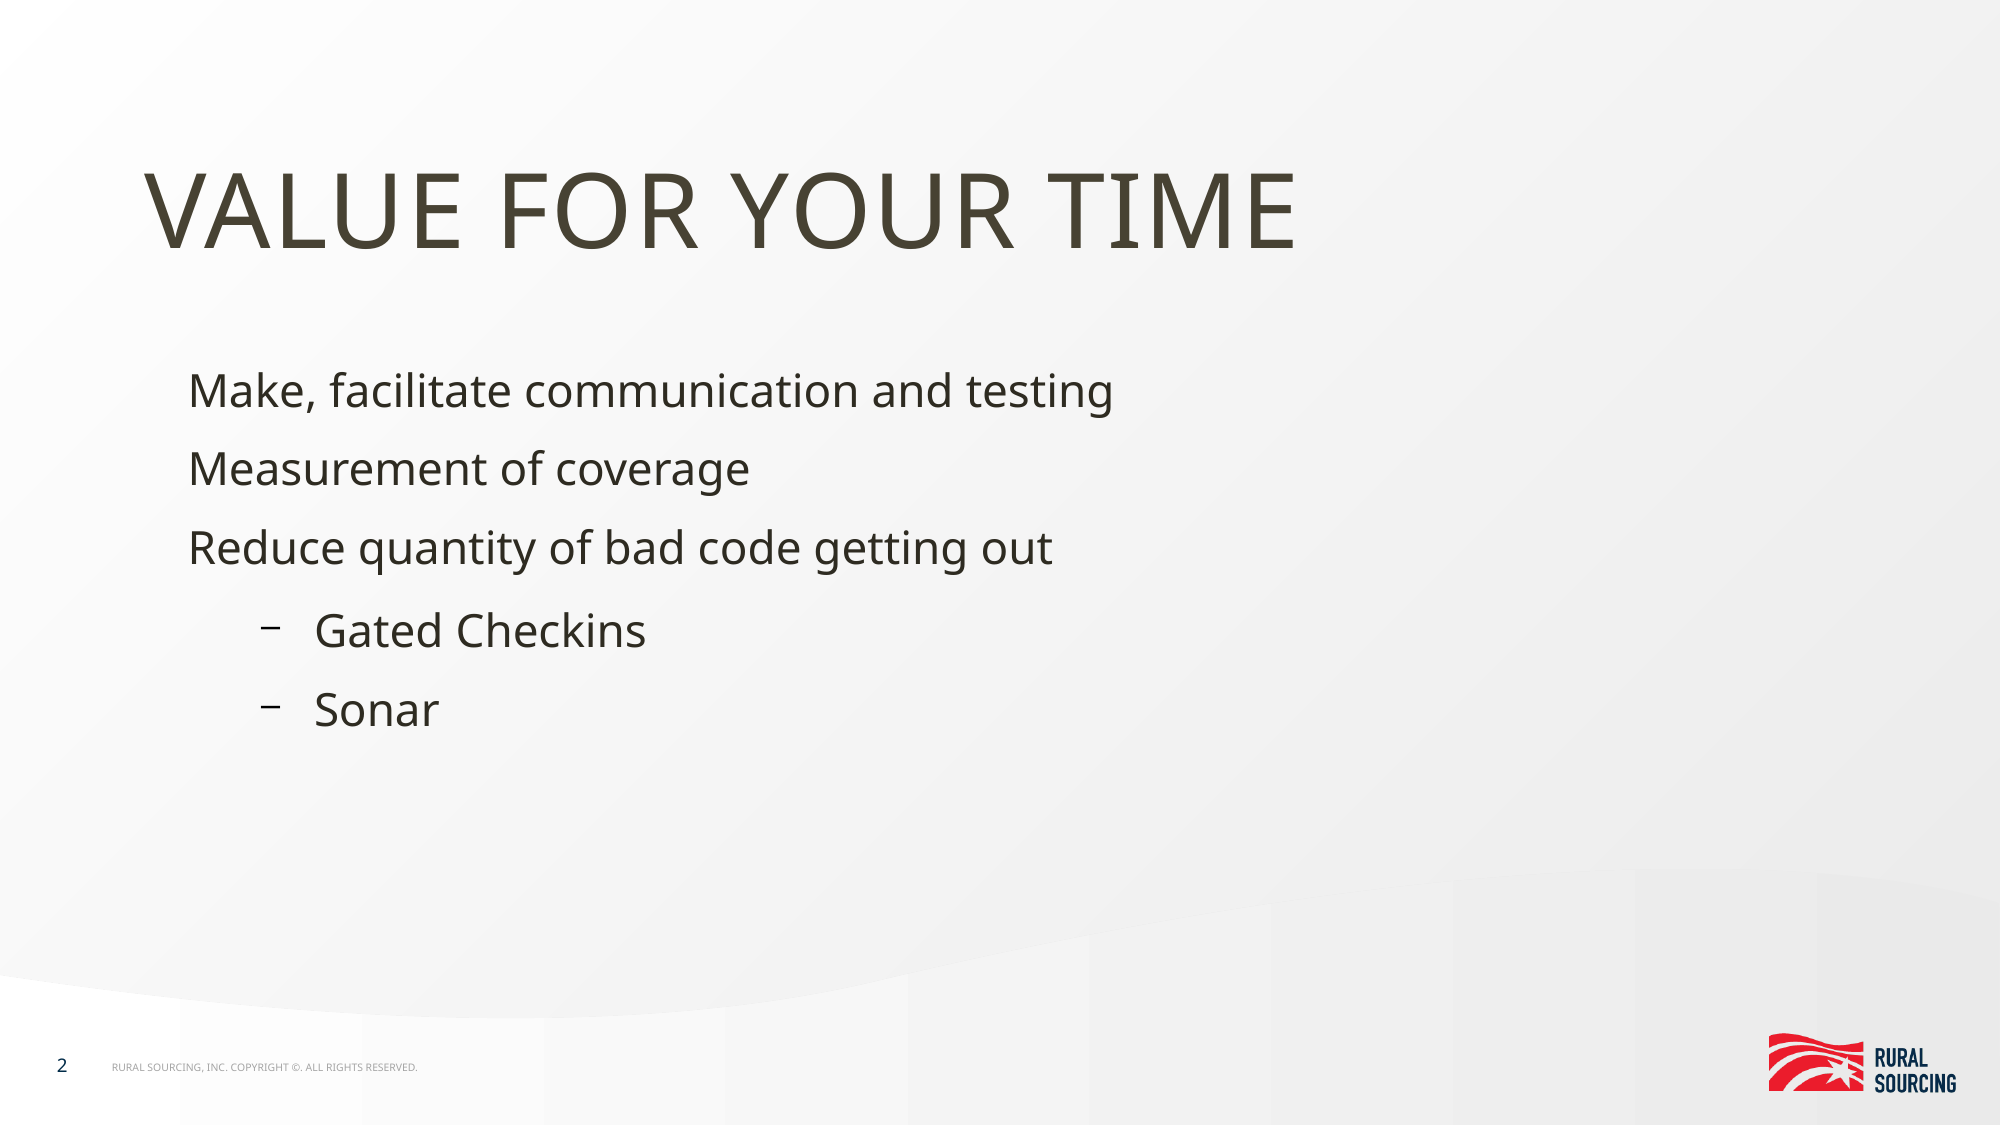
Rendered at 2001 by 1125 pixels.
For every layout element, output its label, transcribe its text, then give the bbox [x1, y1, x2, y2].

picture [1769, 1033, 1956, 1093]
title Value for your time [129, 96, 1763, 342]
list Make, facilitate communication and testing Measurement of coverage Reduce quantity of bad code getting out Gated Checkins Sonar [165, 360, 1760, 1021]
